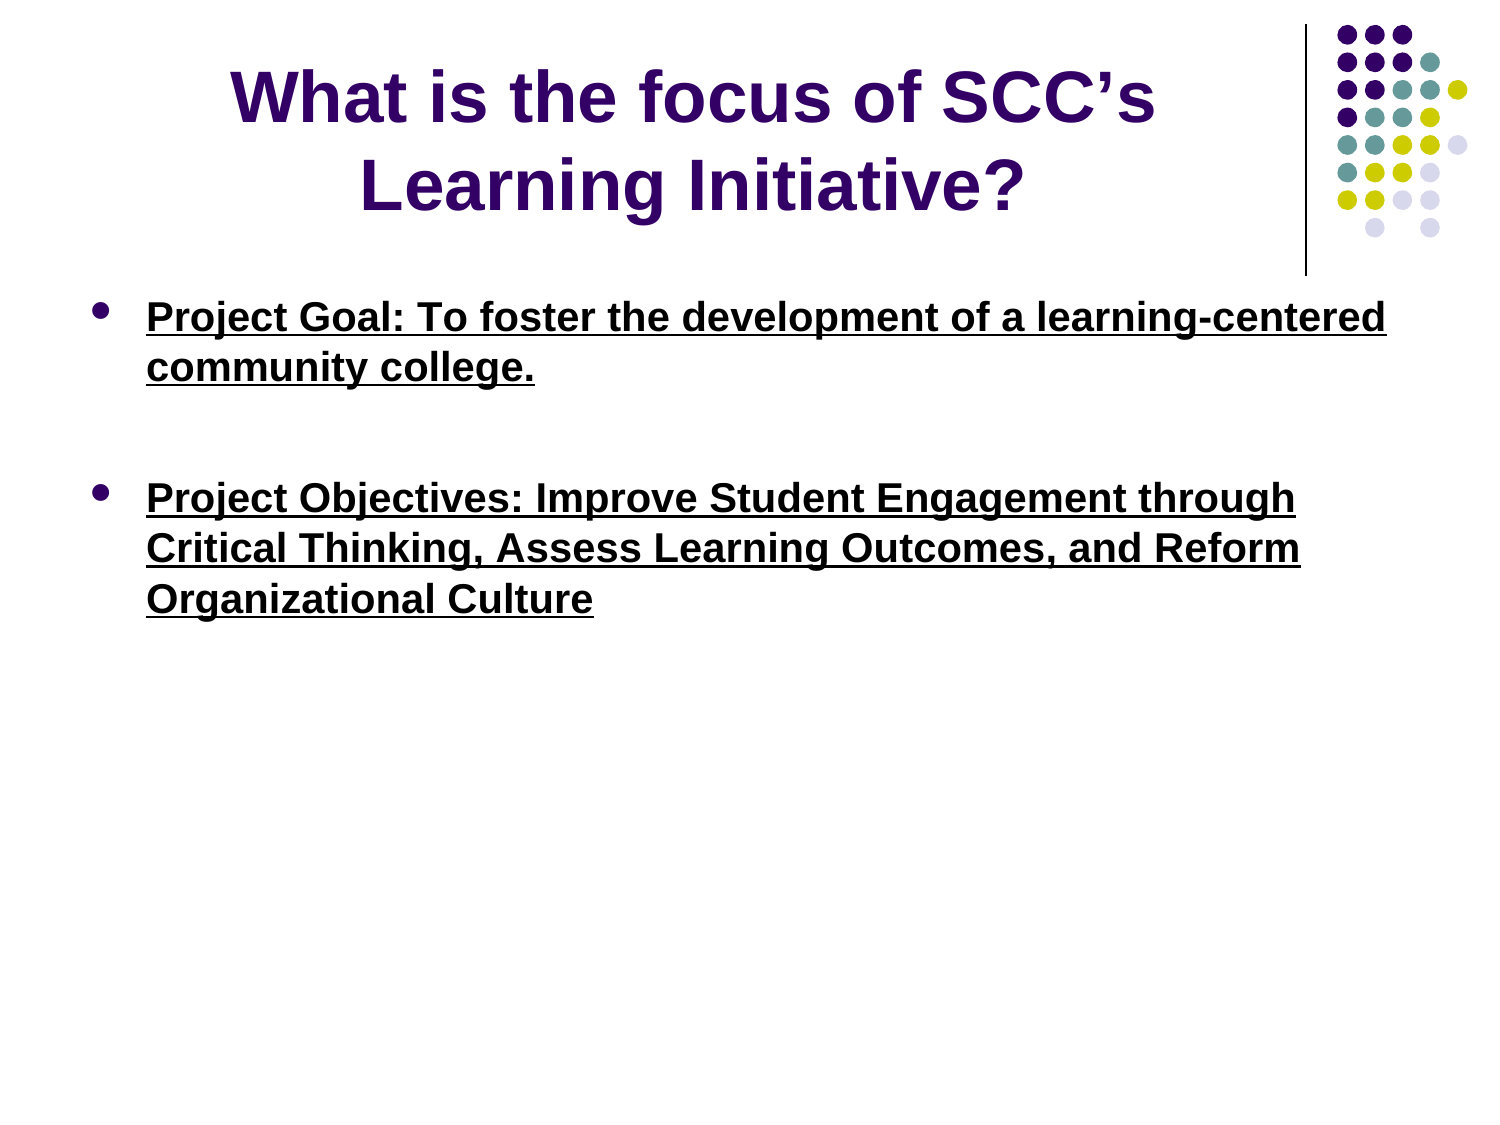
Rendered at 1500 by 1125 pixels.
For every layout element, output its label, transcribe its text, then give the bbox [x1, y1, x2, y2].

title What is the focus of SCC’s Learning Initiative? [74, 20, 1313, 233]
list Project Goal: To foster the development of a learning-centered community college. Project Objectives: Improve Student Engagement through Critical Thinking, Assess Learning Outcomes, and Reform Organizational Culture [75, 282, 1426, 1006]
